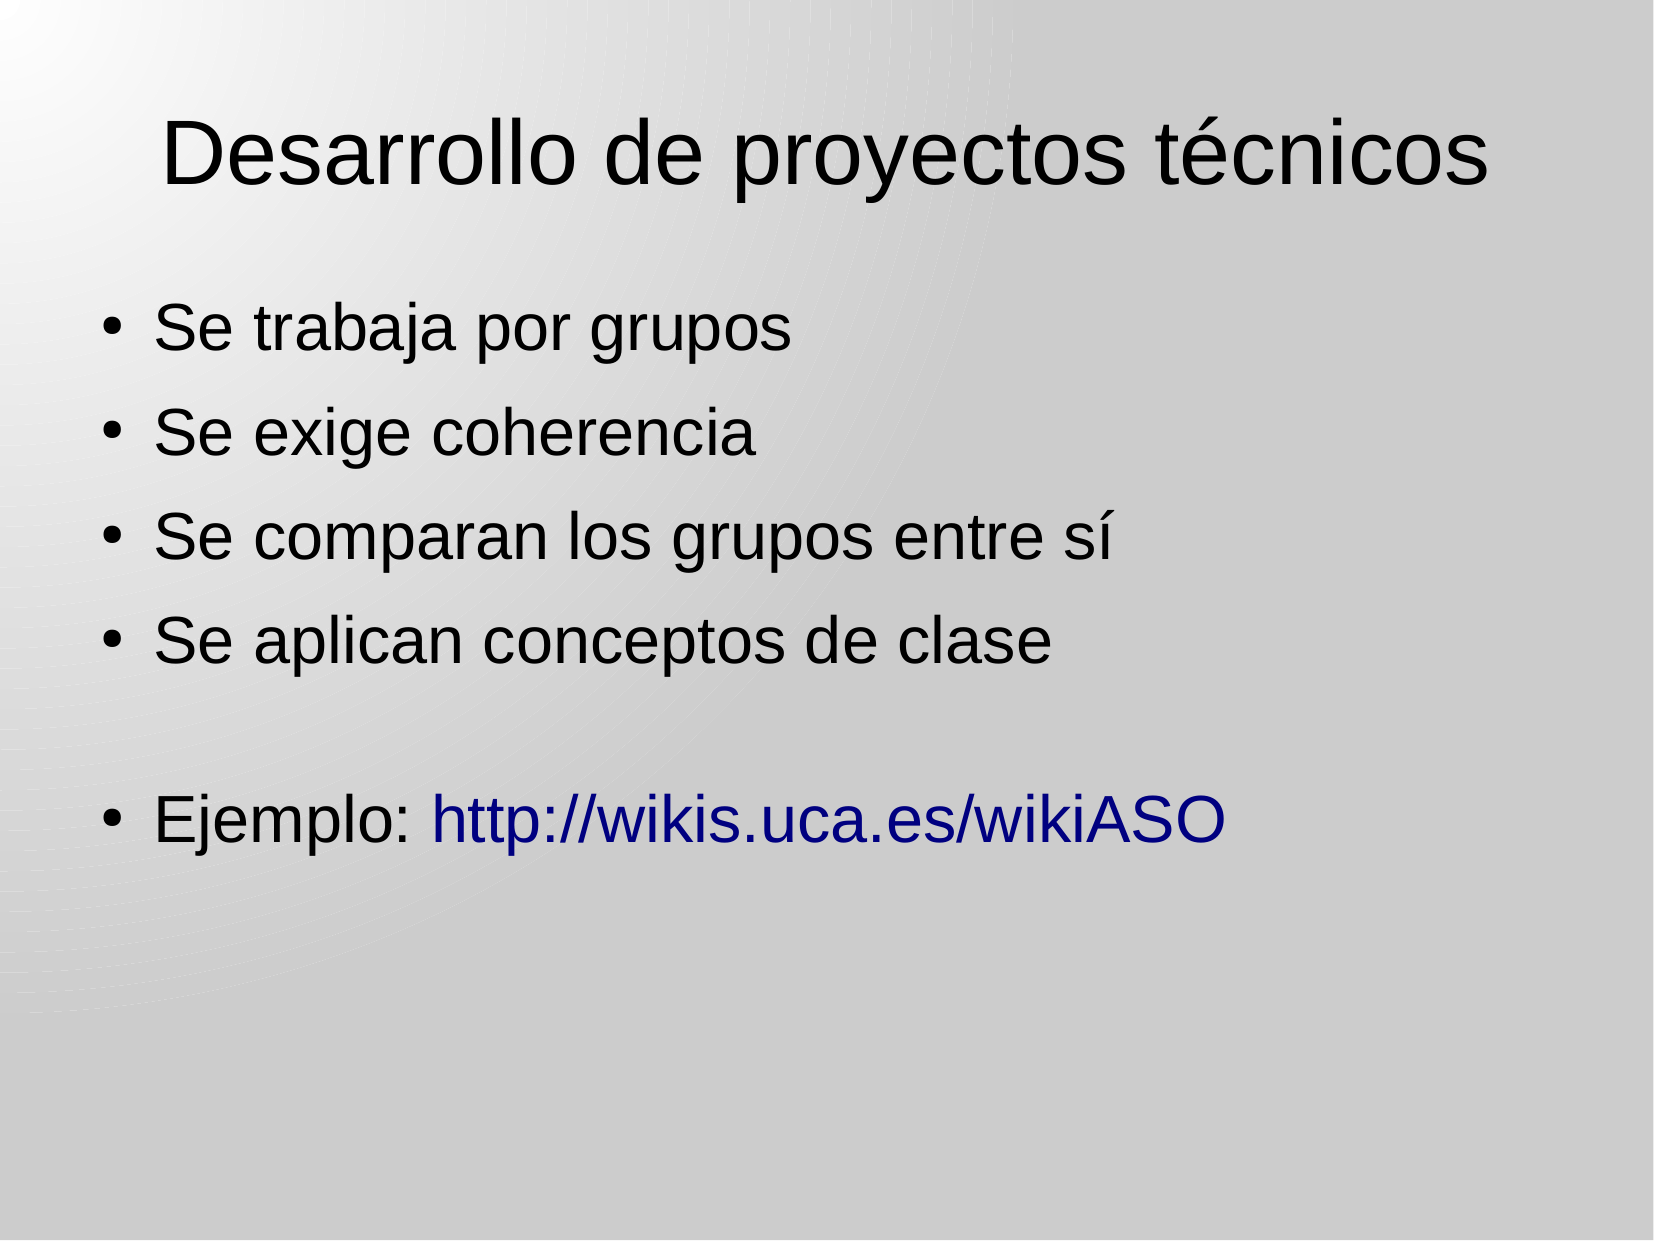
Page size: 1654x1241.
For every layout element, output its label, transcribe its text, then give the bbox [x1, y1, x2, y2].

list Se trabaja por grupos Se exige coherencia Se comparan los grupos entre sí Se aplican conceptos de clase Ejemplo: http://wikis.uca.es/wikiASO [82, 290, 1538, 1109]
title Desarrollo de proyectos técnicos [82, 49, 1571, 257]
